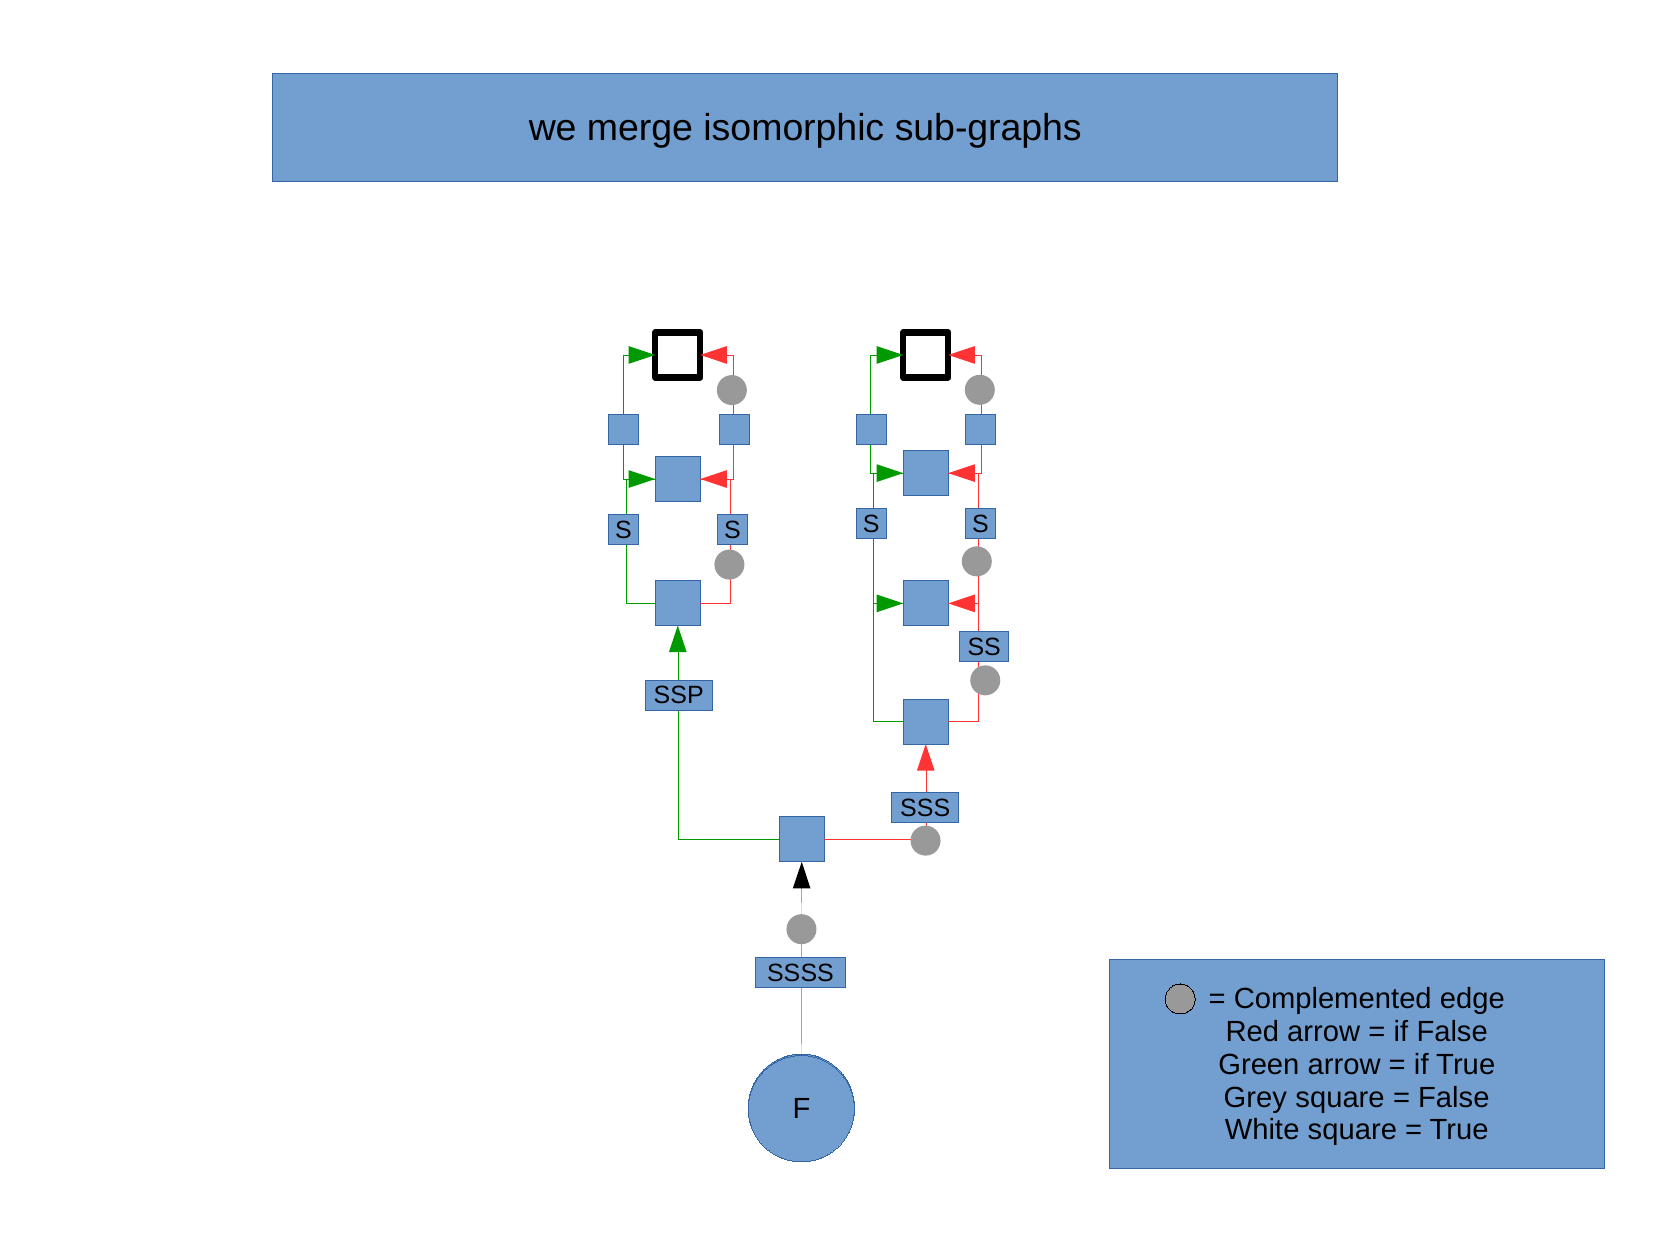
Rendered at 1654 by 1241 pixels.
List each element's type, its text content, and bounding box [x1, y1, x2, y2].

text_box SSSS [755, 957, 846, 988]
text_box [910, 825, 941, 856]
text_box [786, 914, 817, 945]
text_box [1165, 983, 1196, 1014]
text_box [965, 414, 996, 445]
text_box [716, 375, 747, 406]
text_box S [965, 508, 996, 539]
text_box [964, 374, 995, 405]
text_box we merge isomorphic sub-graphs [272, 73, 1338, 182]
text_box [608, 414, 639, 445]
text_box = Complemented edge Red arrow = if False Green arrow = if True Grey square = False White square = True [1109, 959, 1605, 1169]
text_box SSS [891, 792, 959, 823]
text_box [714, 549, 745, 580]
text_box [970, 665, 1001, 696]
text_box S [717, 514, 748, 545]
text_box S [608, 514, 639, 545]
text_box [719, 414, 750, 445]
text_box SSP [645, 680, 713, 711]
text_box [961, 546, 992, 577]
text_box [903, 450, 949, 496]
text_box [903, 580, 949, 626]
text_box S [856, 508, 887, 539]
text_box [856, 414, 887, 445]
text_box F [748, 1055, 855, 1162]
text_box [655, 456, 701, 502]
text_box [655, 580, 701, 626]
text_box [655, 332, 701, 378]
text_box SS [959, 631, 1009, 662]
text_box [903, 699, 949, 745]
text_box [779, 816, 825, 862]
text_box [903, 332, 949, 378]
